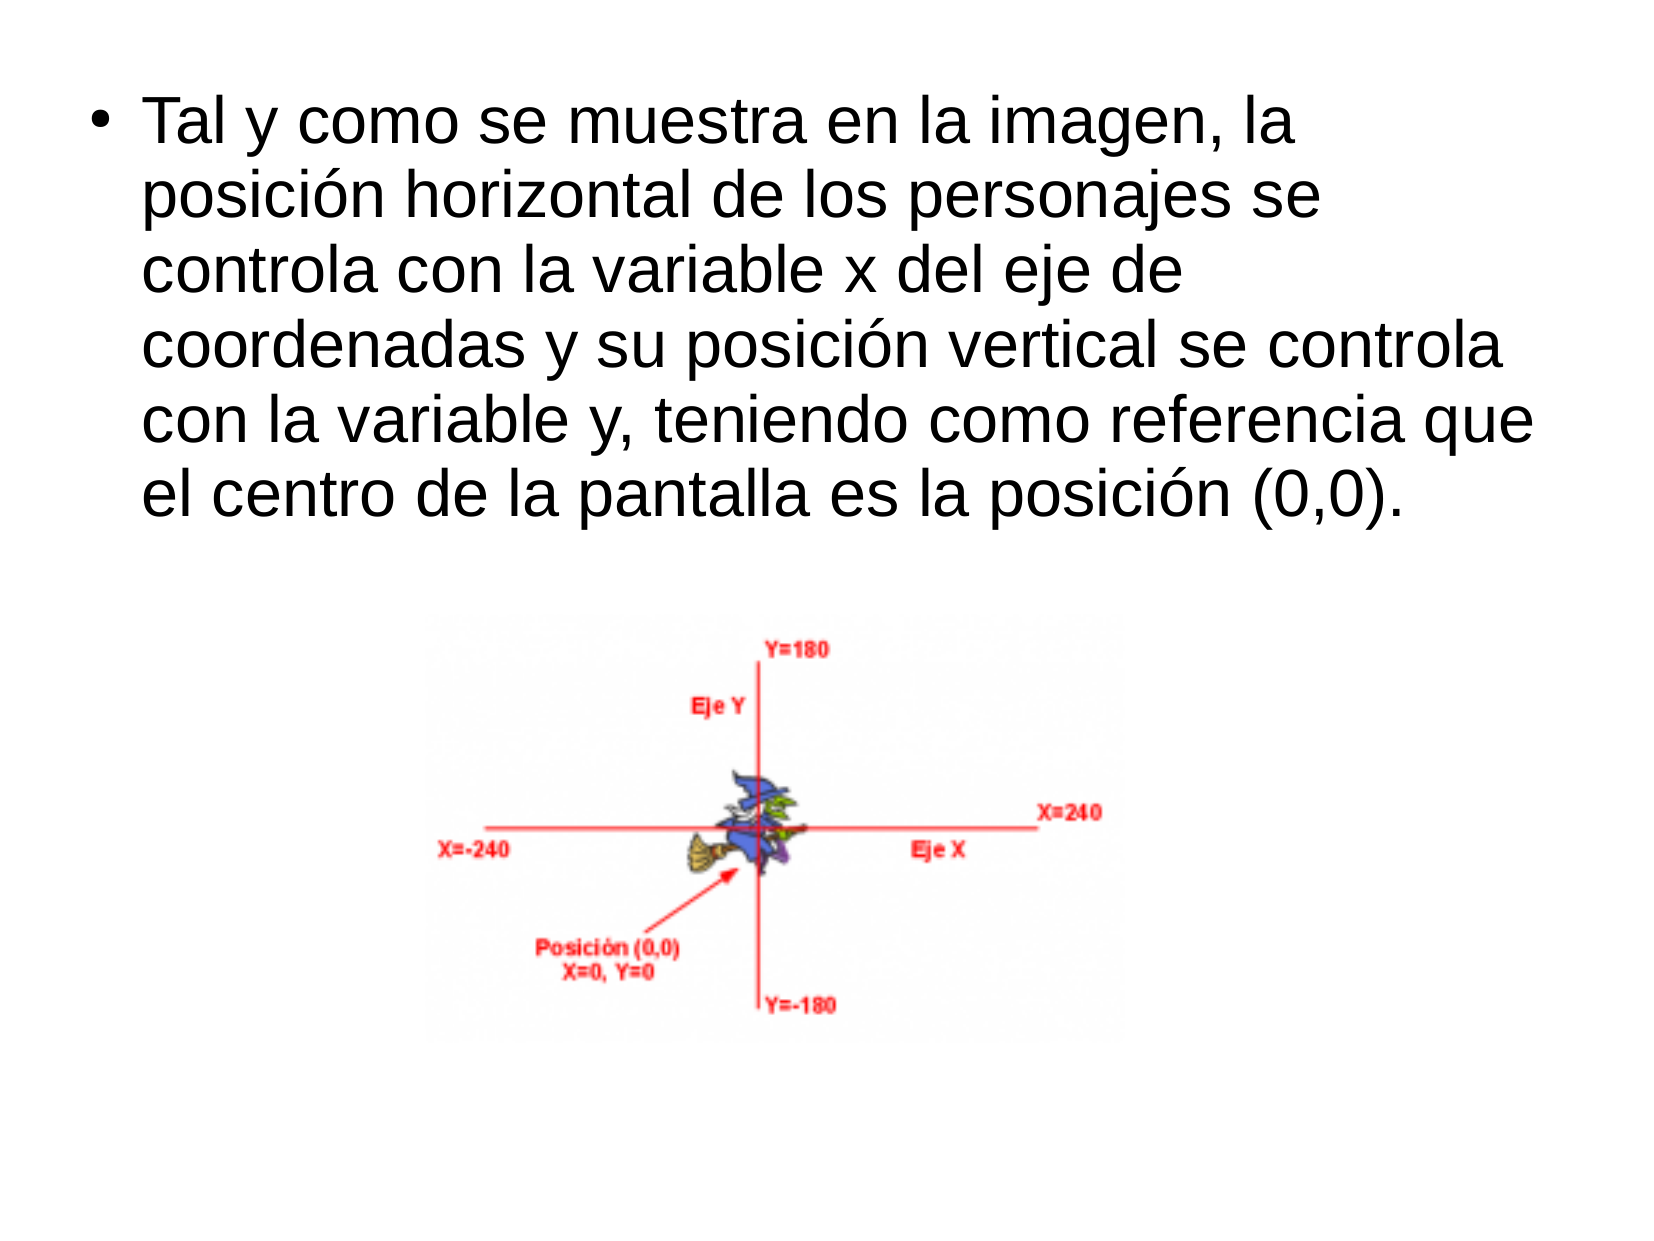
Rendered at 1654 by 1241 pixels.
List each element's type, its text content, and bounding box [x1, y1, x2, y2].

list Tal y como se muestra en la imagen, la posición horizontal de los personajes se controla con la variable x del eje de coordenadas y su posición vertical se controla con la variable y, teniendo como referencia que el centro de la pantalla es la posición (0,0). [70, 82, 1559, 802]
picture [425, 614, 1125, 1043]
